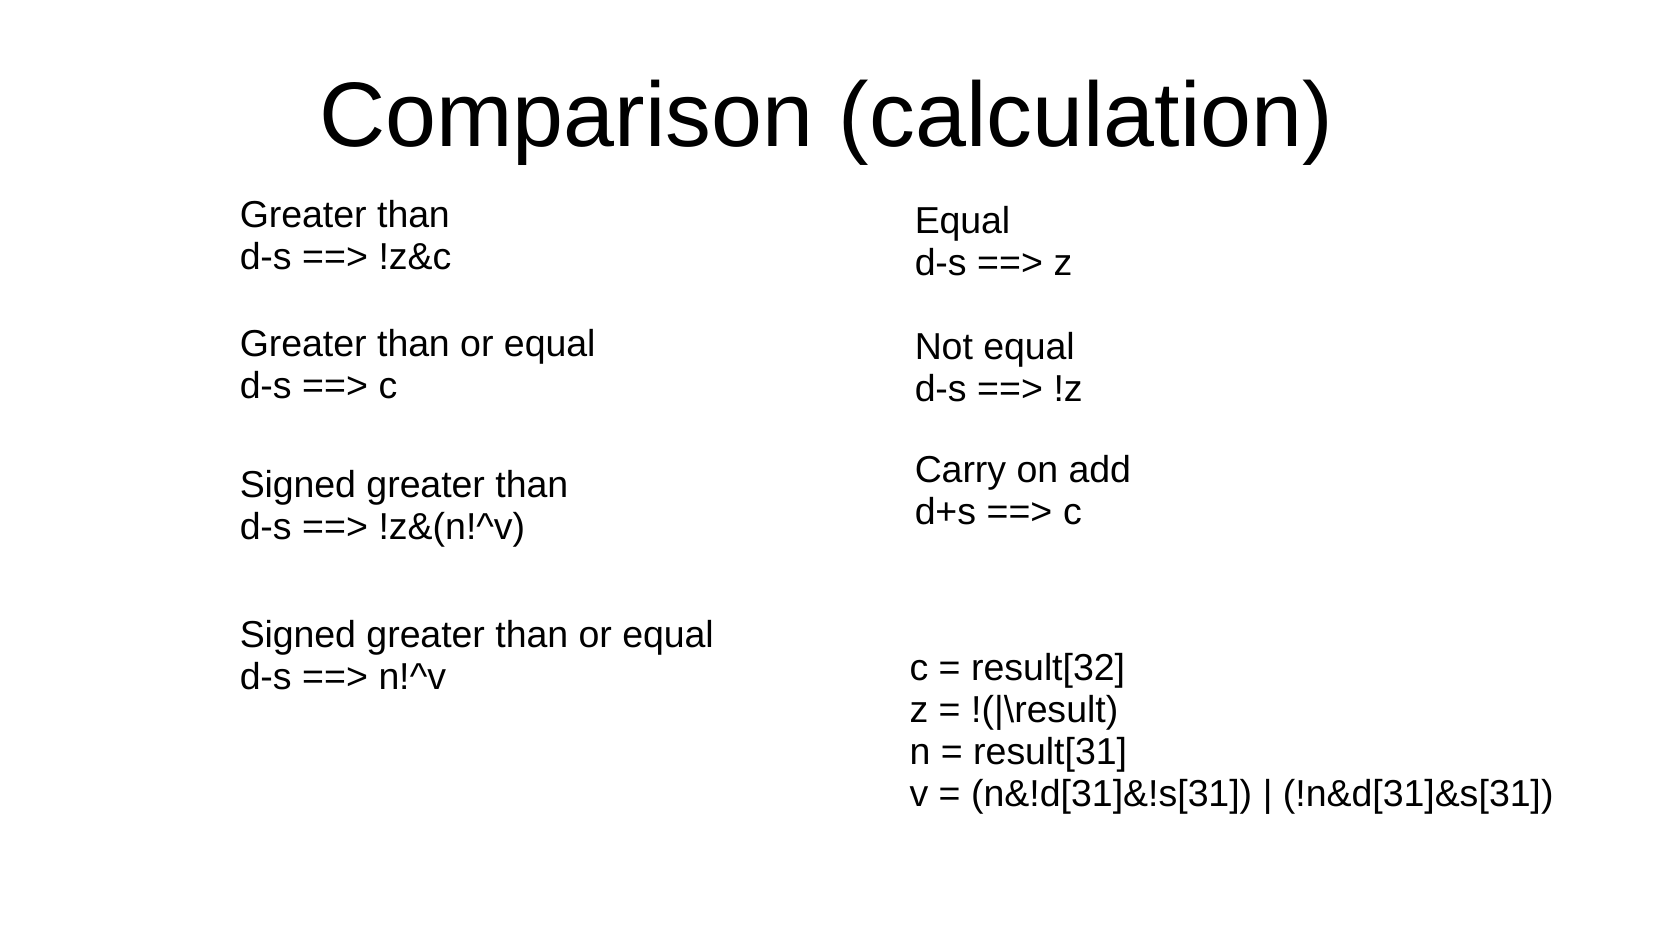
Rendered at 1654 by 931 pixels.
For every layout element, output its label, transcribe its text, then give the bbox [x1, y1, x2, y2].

text_box Greater than d-s ==> !z&c [225, 186, 481, 286]
title Comparison (calculation) [82, 37, 1571, 193]
text_box Carry on add d+s ==> c [900, 441, 1381, 541]
text_box Signed greater than d-s ==> !z&(n!^v) [225, 456, 586, 556]
text_box Signed greater than or equal d-s ==> n!^v [225, 606, 736, 706]
text_box Greater than or equal d-s ==> c [225, 315, 631, 444]
text_box Equal d-s ==> z [900, 192, 1201, 292]
text_box Not equal d-s ==> !z [900, 318, 1351, 417]
text_box c = result[32] z = !(|\result) n = result[31] v = (n&!d[31]&!s[31]) | (!n&d[31]&s[31]) [894, 639, 1600, 822]
